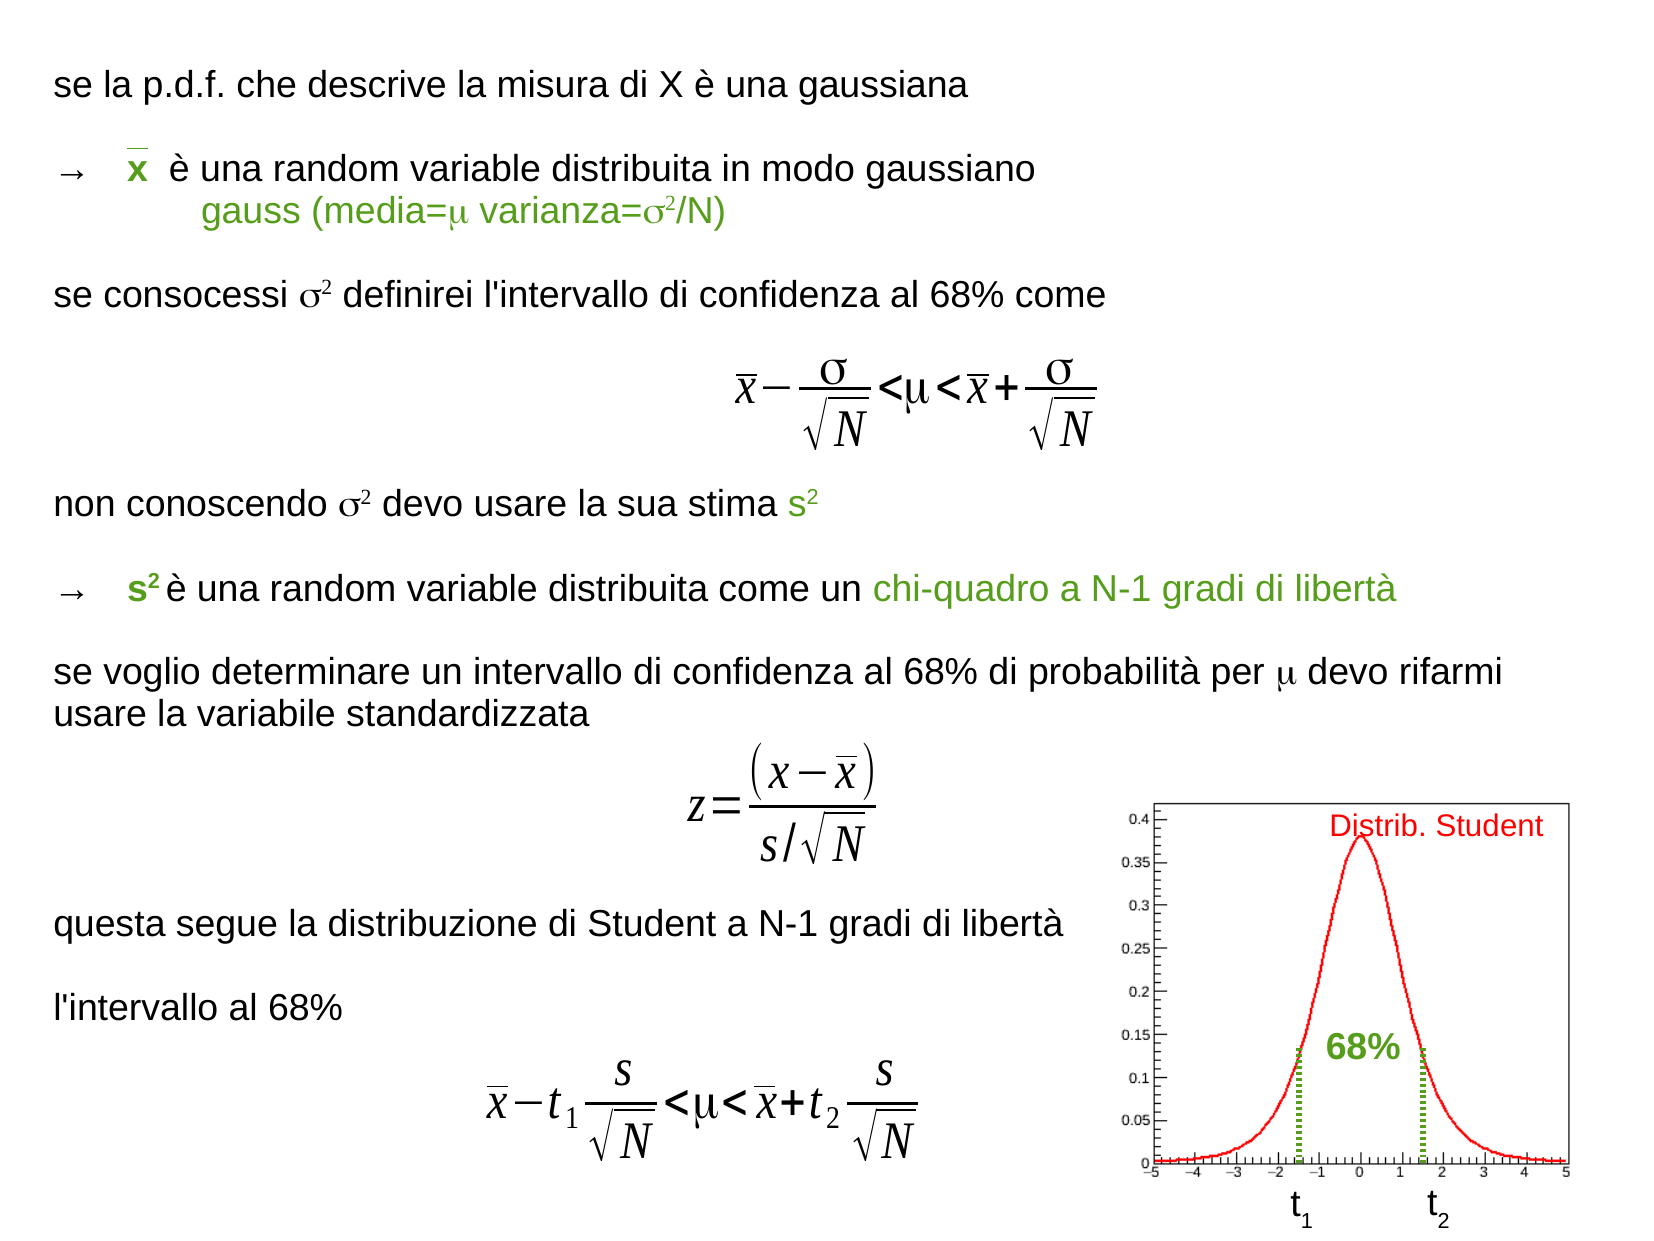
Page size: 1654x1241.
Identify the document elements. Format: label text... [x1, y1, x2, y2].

text_box t1 [1275, 1175, 1328, 1241]
text_box 68% [1311, 1017, 1416, 1075]
chart [472, 1039, 934, 1170]
picture [1086, 755, 1630, 1214]
chart [721, 354, 1111, 457]
text_box se la p.d.f. che descrive la misura di X è una gaussiana → x è una random variable distribuita in modo gaussiano gauss (media=m varianza=s2/N) se consocessi s2 definirei l'intervallo di confidenza al 68% come non conoscendo s2 devo usare la sua stima s2 → s2 è una random variable distribuita come un chi-quadro a N-1 gradi di libertà se voglio determinare un intervallo di confidenza al 68% di probabilità per m devo rifarmi usare la variabile standardizzata questa segue la distribuzione di Student a N-1 gradi di libertà l'intervallo al 68% [38, 55, 1529, 1191]
chart [673, 739, 890, 875]
text_box t2 [1412, 1174, 1465, 1241]
text_box Distrib. Student [1314, 800, 1560, 851]
